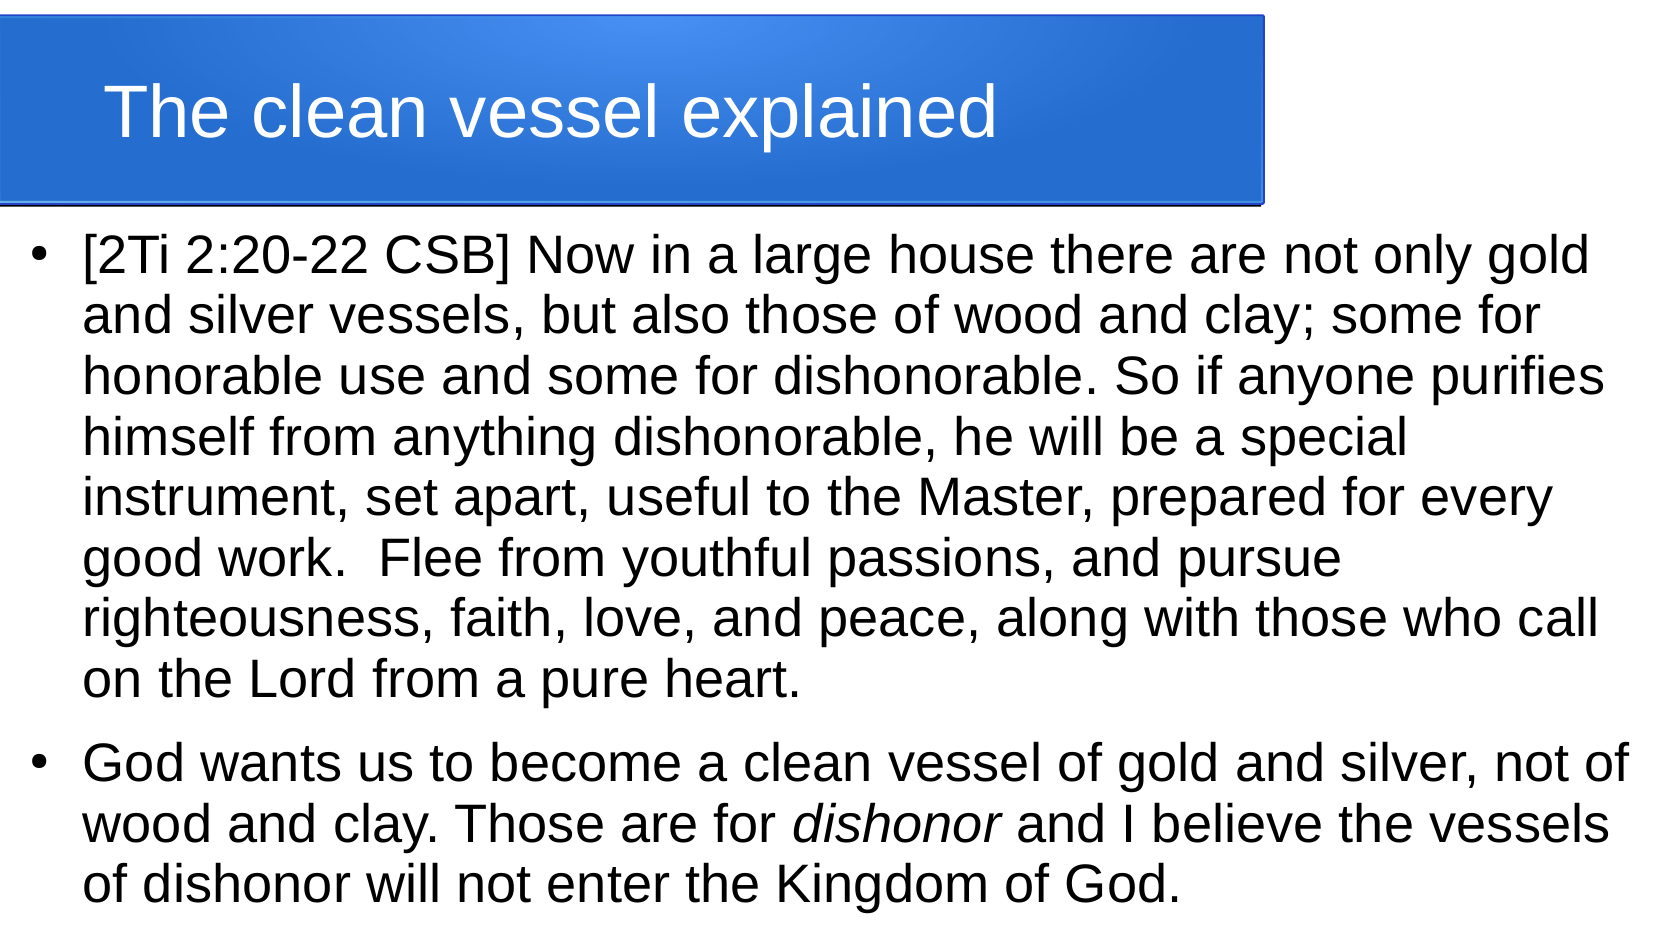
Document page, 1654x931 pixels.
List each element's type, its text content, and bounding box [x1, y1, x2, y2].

list [2Ti 2:20-22 CSB] Now in a large house there are not only gold and silver vessels, but also those of wood and clay; some for honorable use and some for dishonorable. So if anyone purifies himself from anything dishonorable, he will be a special instrument, set apart, useful to the Master, prepared for every good work. Flee from youthful passions, and pursue righteousness, faith, love, and peace, along with those who call on the Lord from a pure heart. God wants us to become a clean vessel of gold and silver, not of wood and clay. Those are for dishonor and I believe the vessels of dishonor will not enter the Kingdom of God. [11, 224, 1636, 916]
title The clean vessel explained [82, 35, 1235, 189]
